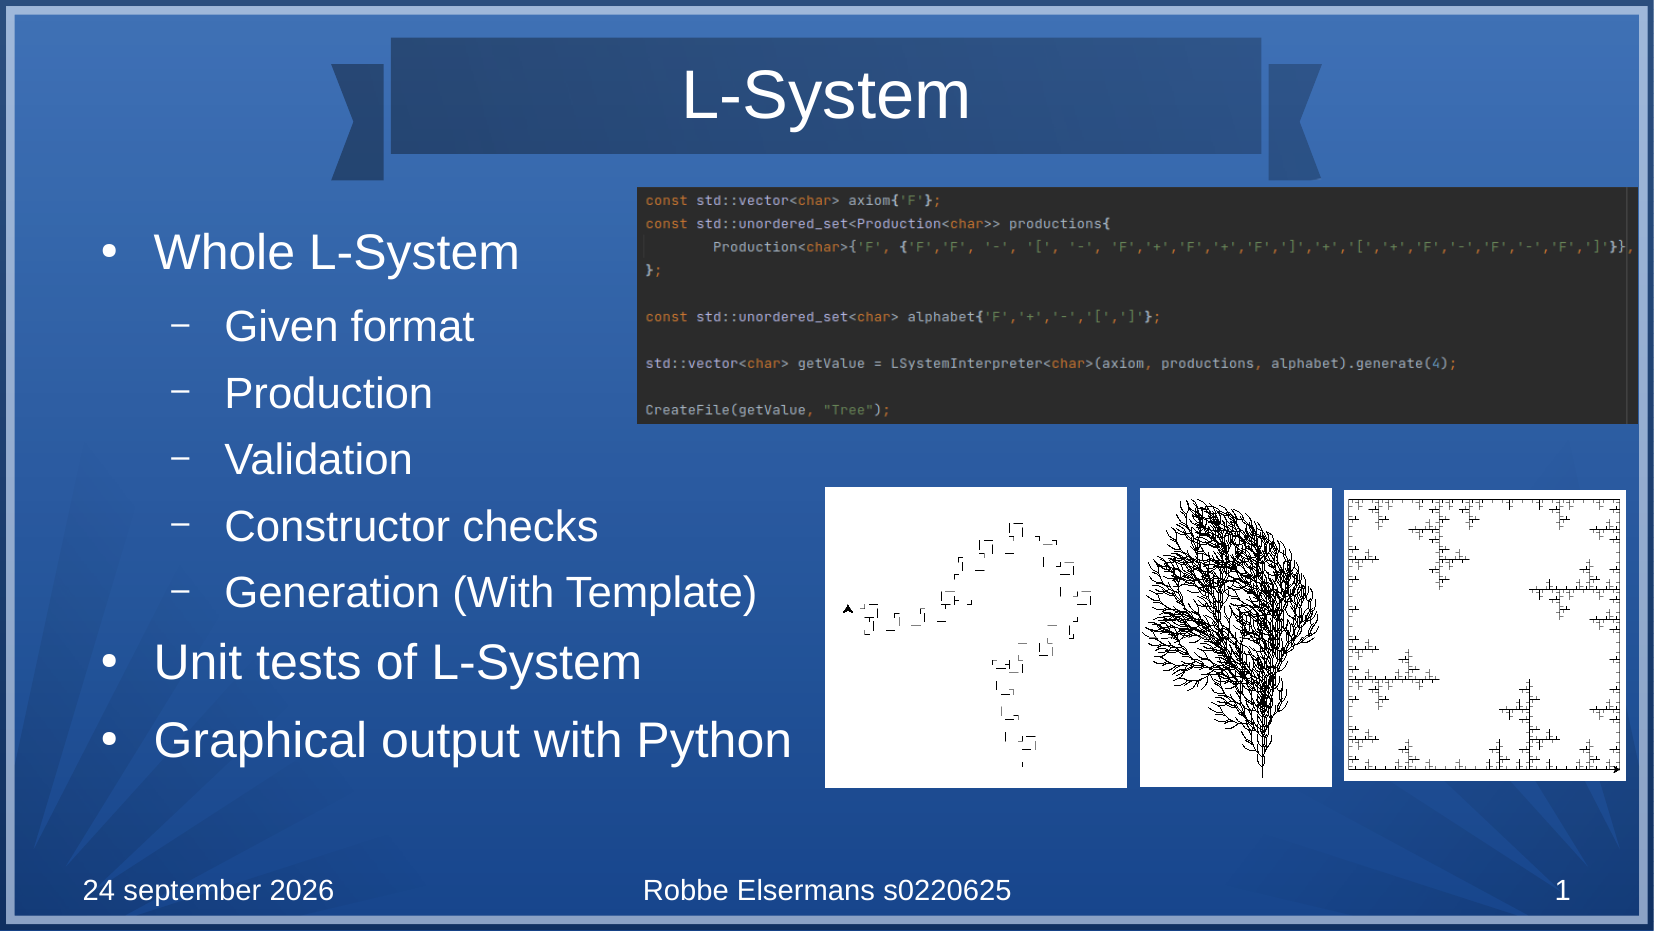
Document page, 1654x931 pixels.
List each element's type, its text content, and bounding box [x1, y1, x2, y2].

picture [825, 487, 1127, 788]
picture [637, 187, 1638, 424]
picture [1140, 488, 1332, 787]
picture [1344, 490, 1626, 781]
list Whole L-System Given format Production Validation Constructor checks Generation (With Template) Unit tests of L-System Graphical output with Python [82, 224, 1571, 848]
title L-System [389, 35, 1264, 154]
